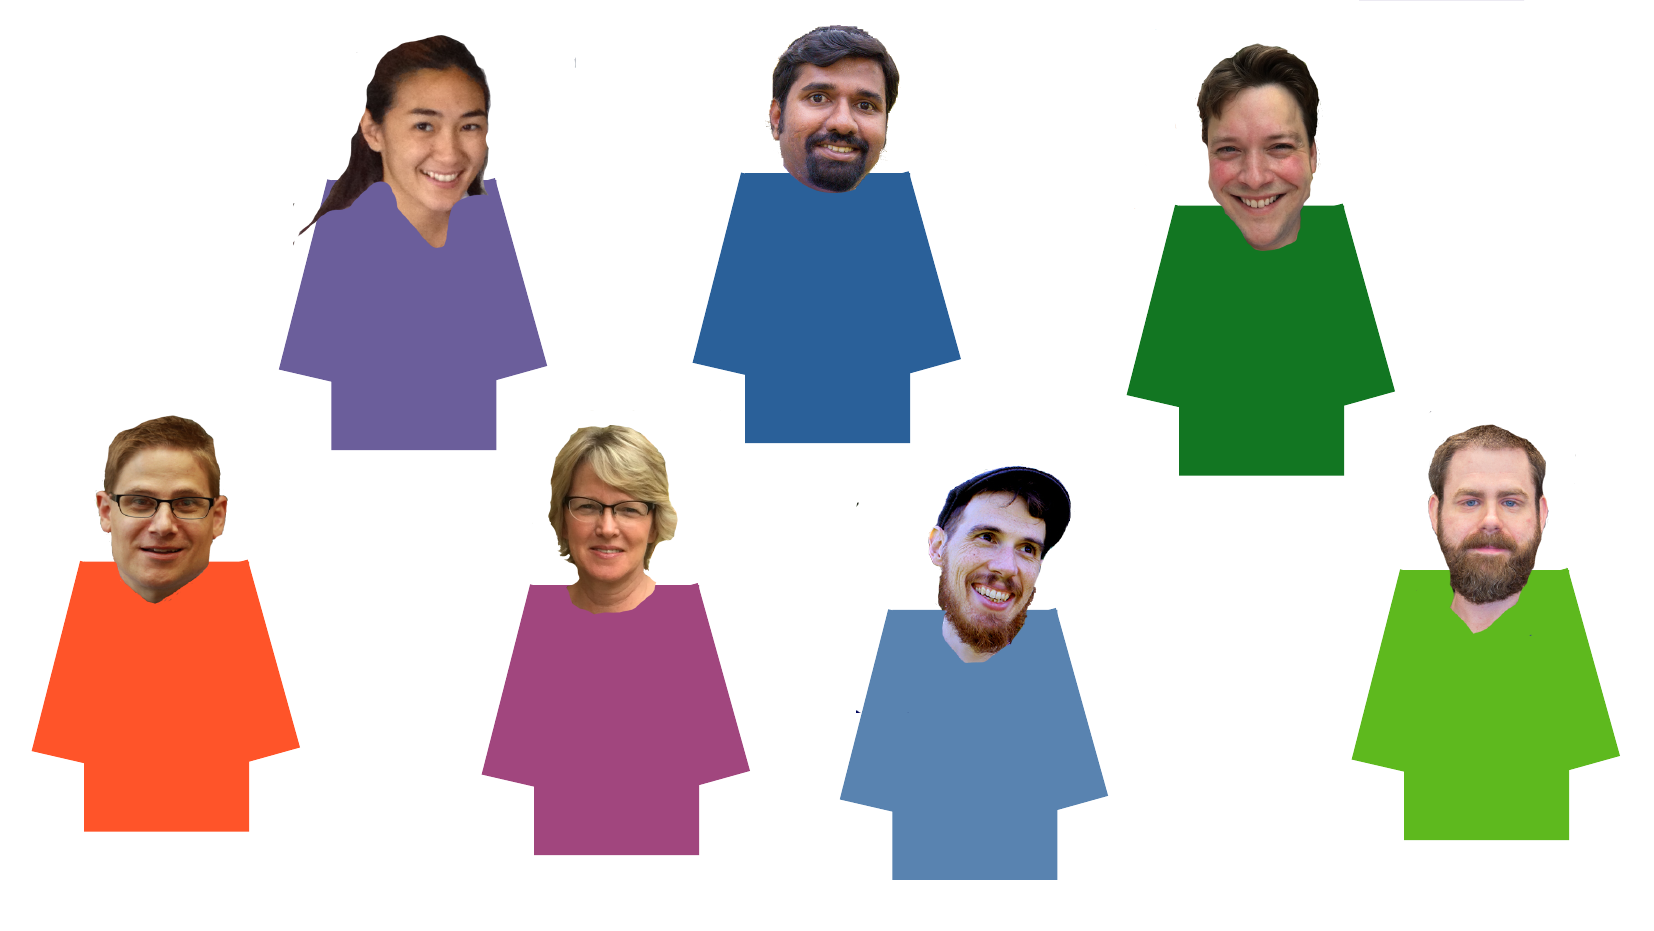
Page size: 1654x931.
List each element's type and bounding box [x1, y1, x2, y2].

picture [94, 415, 228, 605]
picture [856, 464, 1075, 713]
picture [293, 35, 576, 248]
text_box [1351, 569, 1621, 841]
text_box [692, 171, 961, 444]
picture [765, 25, 901, 193]
text_box [481, 644, 751, 856]
text_box [31, 559, 301, 832]
text_box [839, 676, 1109, 880]
text_box [1126, 203, 1396, 476]
picture [1134, 29, 1326, 251]
text_box [278, 248, 548, 451]
picture [1416, 411, 1576, 636]
picture [510, 410, 721, 644]
